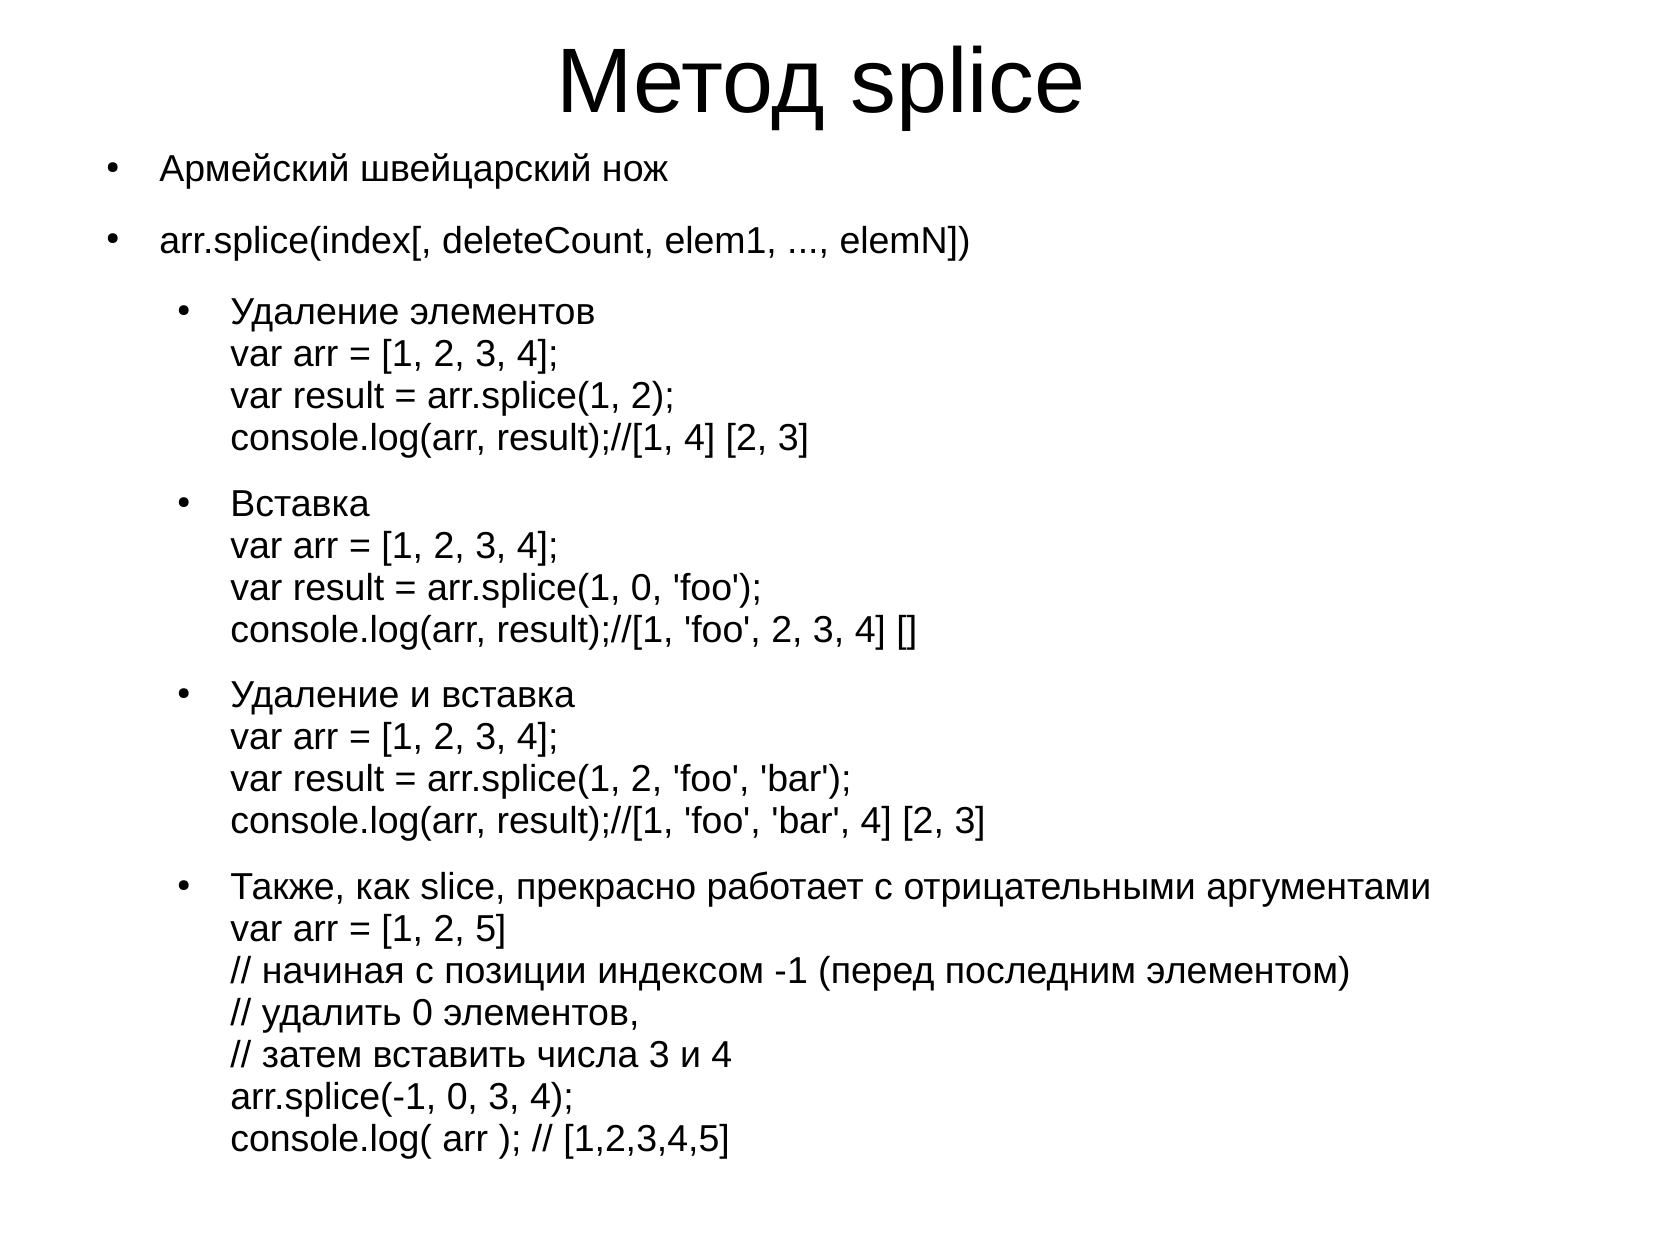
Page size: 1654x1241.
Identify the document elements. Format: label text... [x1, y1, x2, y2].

list Армейский швейцарский нож arr.splice(index[, deleteCount, elem1, ..., elemN]) Удаление элементов var arr = [1, 2, 3, 4]; var result = arr.splice(1, 2); console.log(arr, result);//[1, 4] [2, 3] Вставка var arr = [1, 2, 3, 4]; var result = arr.splice(1, 0, 'foo'); console.log(arr, result);//[1, 'foo', 2, 3, 4] [] Удаление и вставка var arr = [1, 2, 3, 4]; var result = arr.splice(1, 2, 'foo', 'bar'); console.log(arr, result);//[1, 'foo', 'bar', 4] [2, 3] Также, как slice, прекрасно работает с отрицательными аргументами var arr = [1, 2, 5] // начиная с позиции индексом -1 (перед последним элементом) // удалить 0 элементов, // затем вставить числа 3 и 4 arr.splice(-1, 0, 3, 4); console.log( arr ); // [1,2,3,4,5] [88, 147, 1577, 1161]
title Метод splice [76, 29, 1565, 133]
